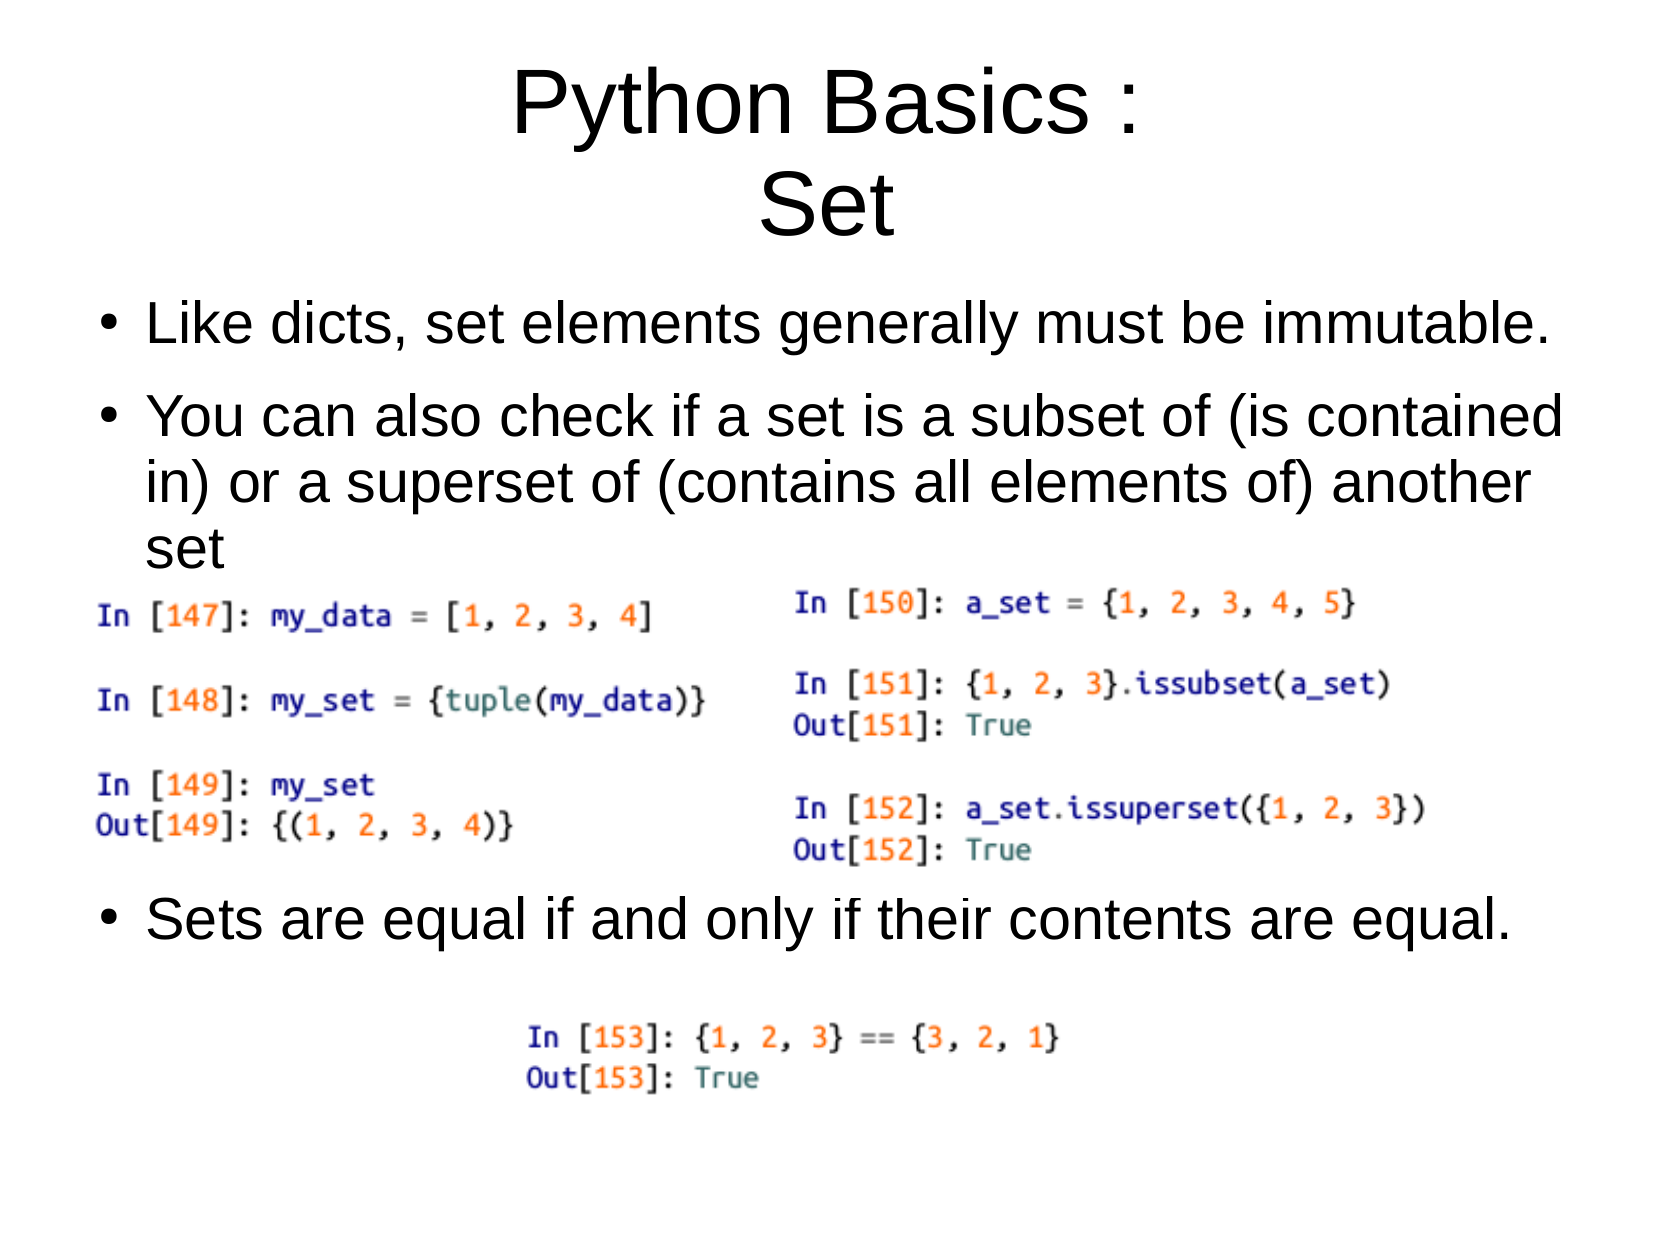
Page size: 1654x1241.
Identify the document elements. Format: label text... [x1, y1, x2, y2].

picture [86, 595, 711, 853]
list Like dicts, set elements generally must be immutable. You can also check if a set is a subset of (is contained in) or a superset of (contains all elements of) another set Sets are equal if and only if their contents are equal. [82, 290, 1571, 1010]
title Python Basics : Set [82, 49, 1571, 257]
picture [509, 993, 1125, 1129]
picture [790, 574, 1456, 898]
